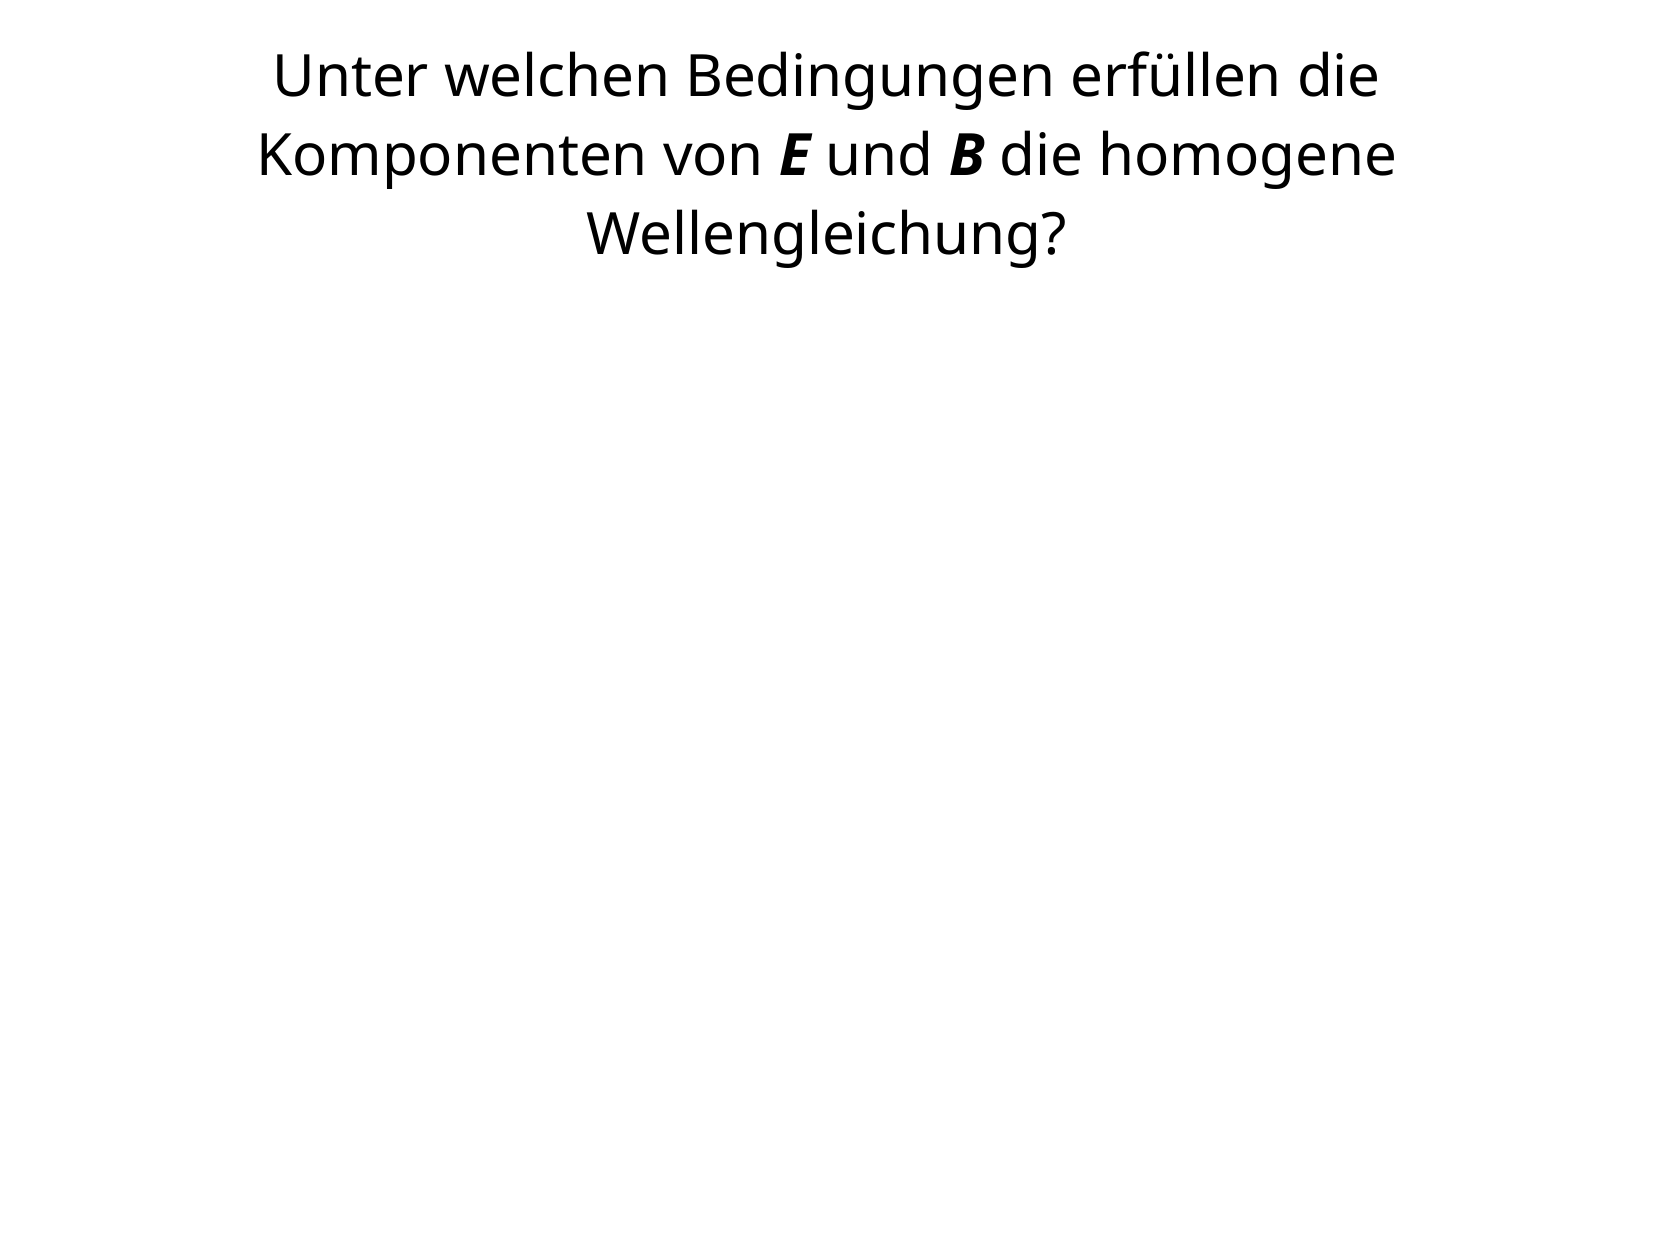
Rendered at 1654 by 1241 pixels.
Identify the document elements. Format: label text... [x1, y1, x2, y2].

title Unter welchen Bedingungen erfüllen die Komponenten von E und B die homogene Wellengleichung? [82, 49, 1571, 257]
